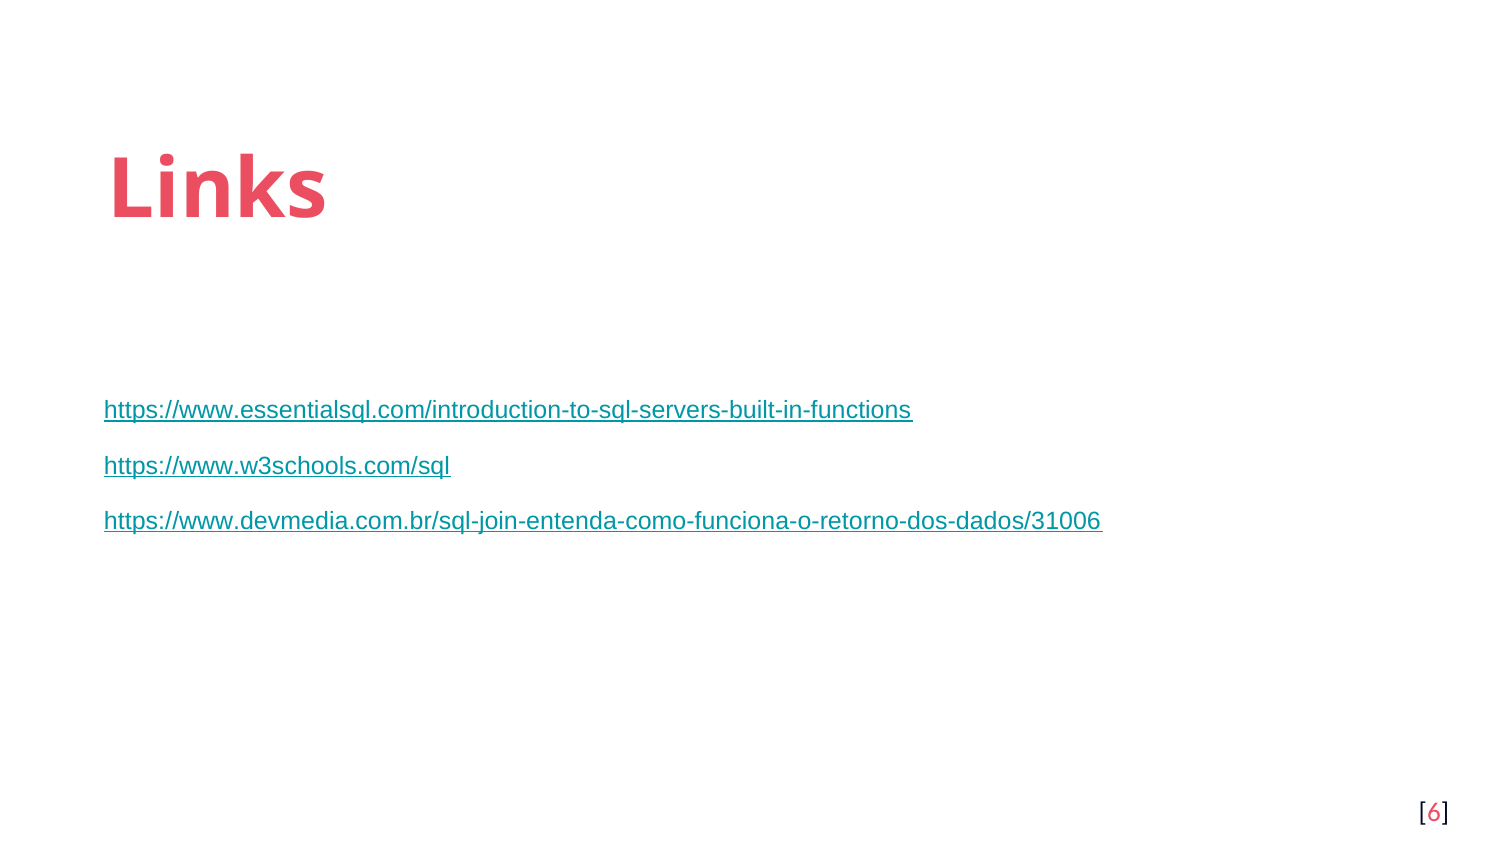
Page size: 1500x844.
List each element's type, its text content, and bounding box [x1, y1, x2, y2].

slide_number [‹#›] [1403, 779, 1494, 844]
text_box https://www.essentialsql.com/introduction-to-sql-servers-built-in-functions https://www.w3schools.com/sql https://www.devmedia.com.br/sql-join-entenda-como-funciona-o-retorno-dos-dados/31006 [89, 312, 1412, 668]
text_box Links [92, 104, 1408, 243]
